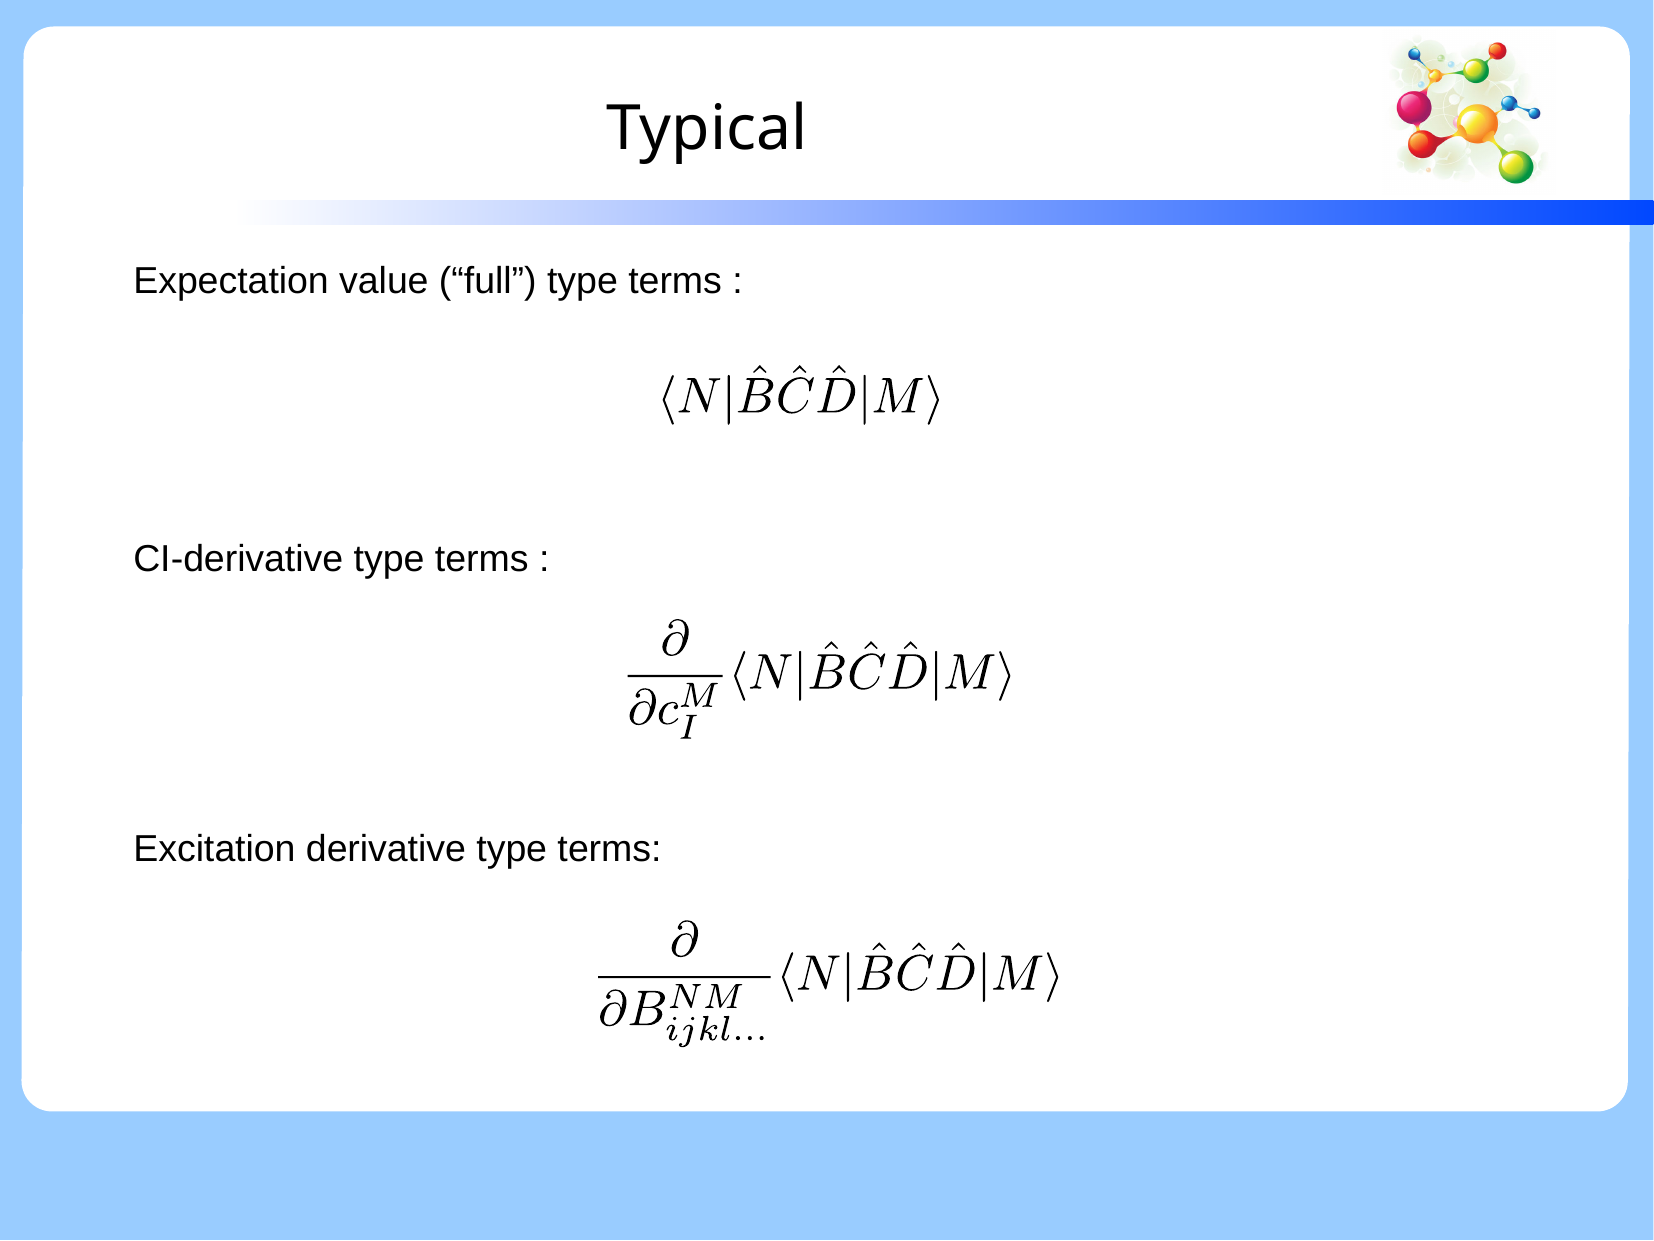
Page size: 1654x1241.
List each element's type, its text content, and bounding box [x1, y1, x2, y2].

text_box [627, 619, 1016, 739]
text_box [657, 365, 945, 425]
title Typical [82, 49, 1332, 201]
text_box Expectation value (“full”) type terms : [118, 252, 1592, 310]
text_box CI-derivative type terms : [118, 530, 1592, 588]
text_box Excitation derivative type terms: [118, 819, 1592, 877]
text_box [598, 920, 1064, 1048]
picture [1382, 29, 1556, 195]
